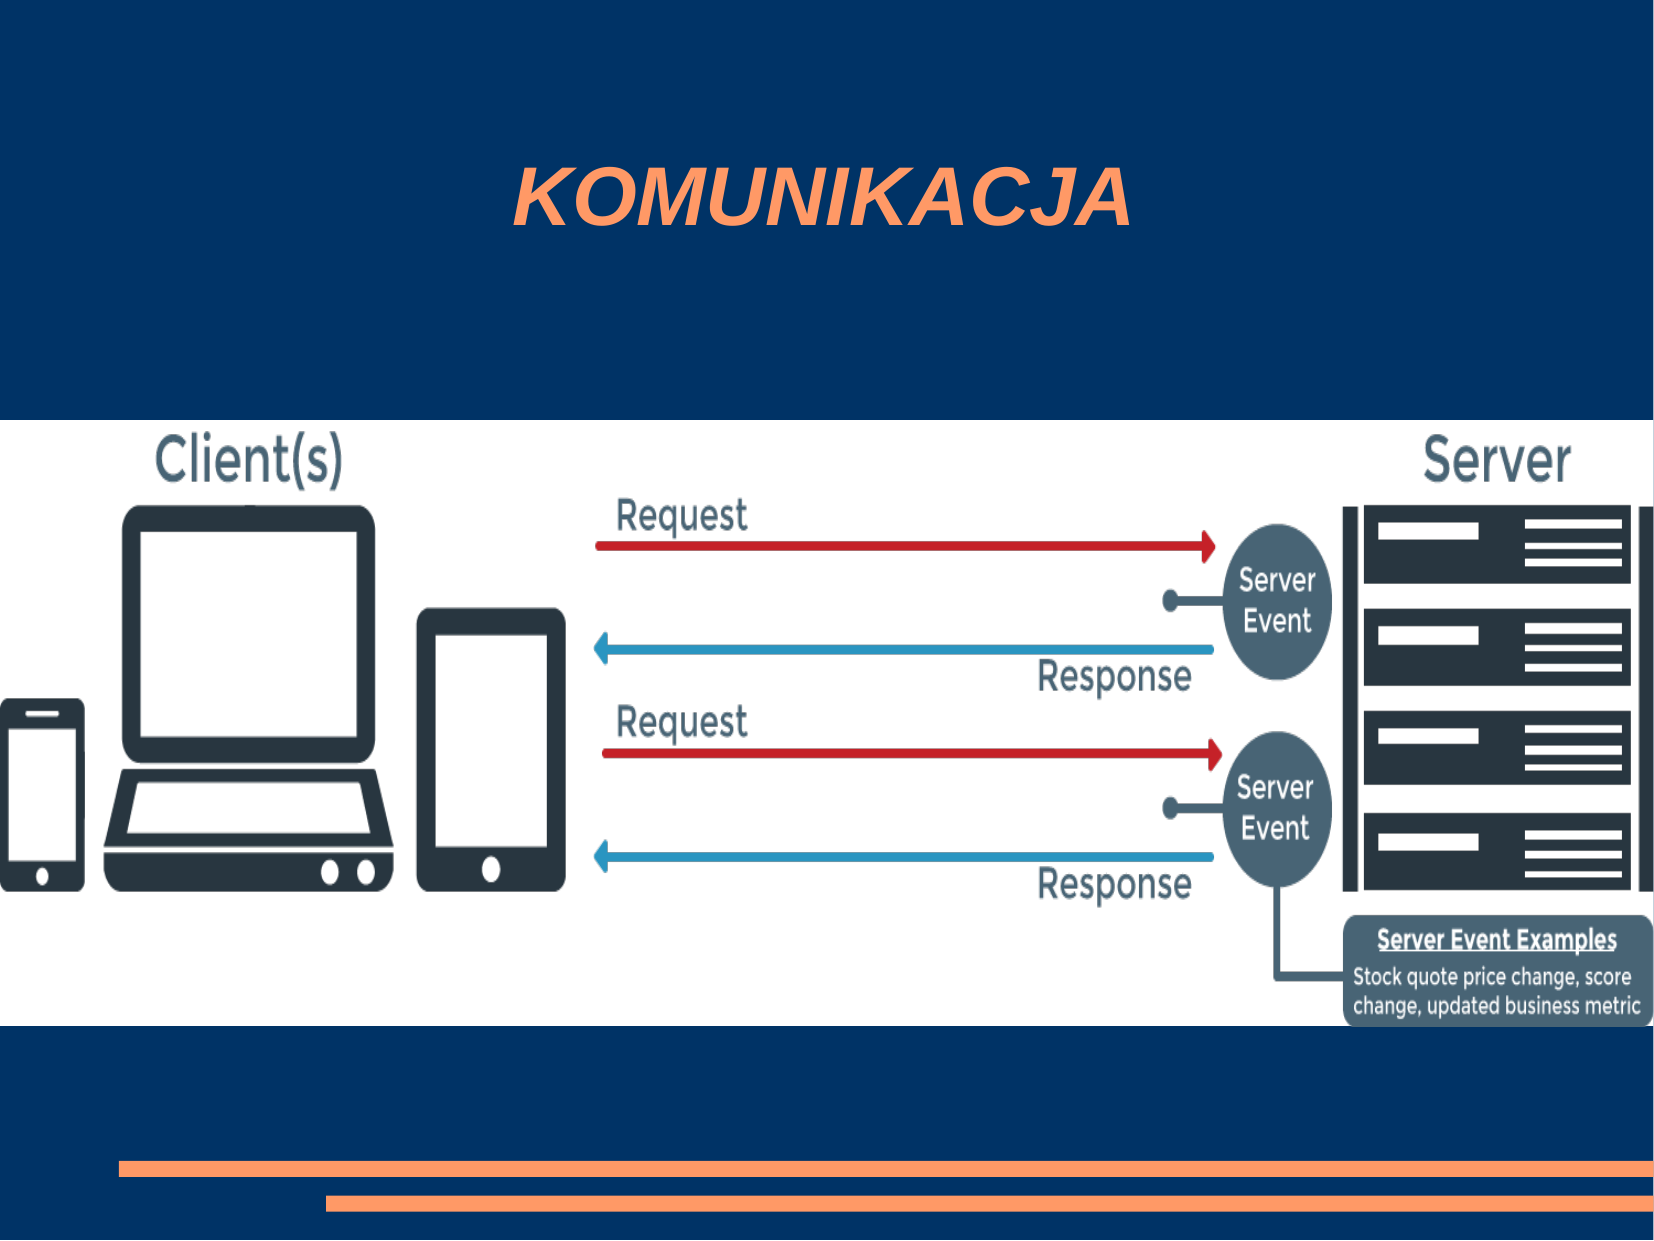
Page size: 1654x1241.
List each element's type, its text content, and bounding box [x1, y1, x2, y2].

picture [0, 419, 1654, 1027]
title KOMUNIKACJA [117, 92, 1531, 301]
